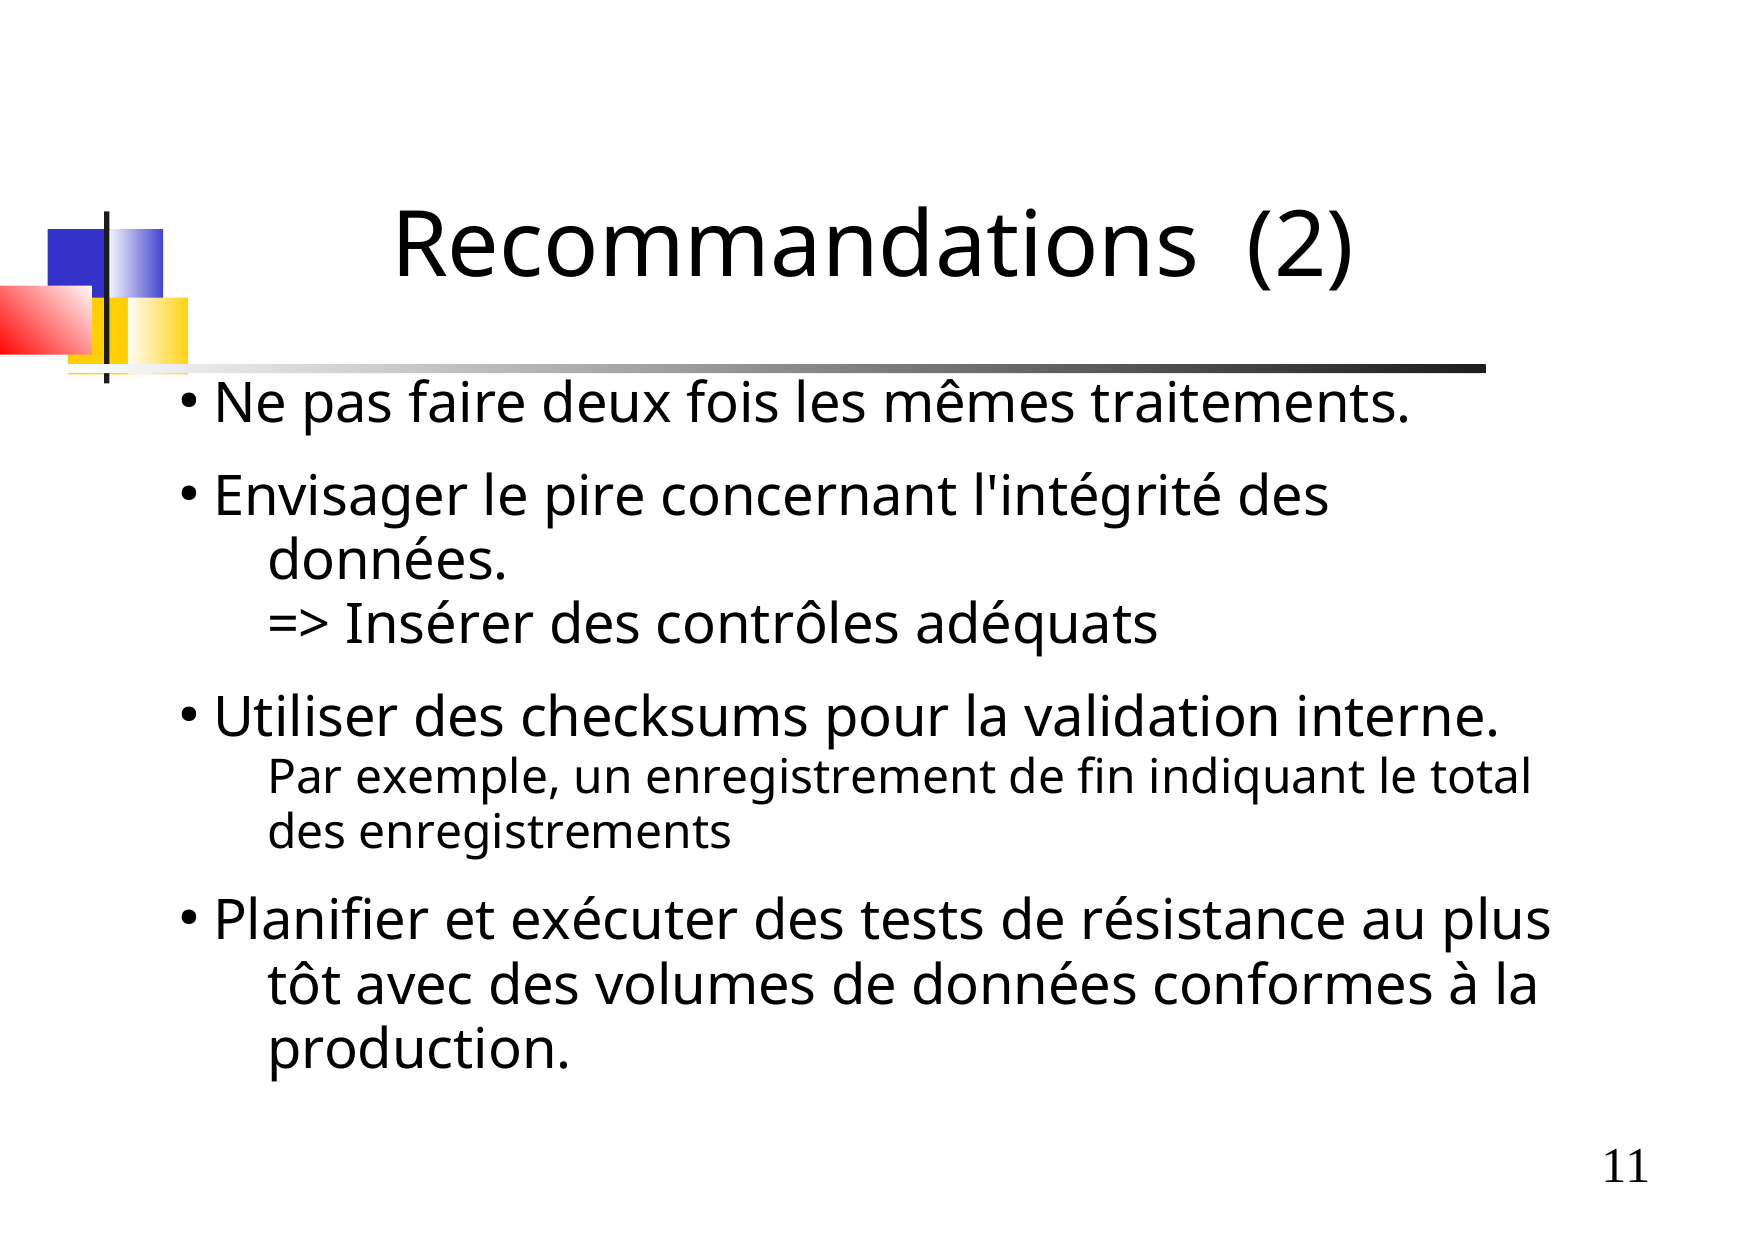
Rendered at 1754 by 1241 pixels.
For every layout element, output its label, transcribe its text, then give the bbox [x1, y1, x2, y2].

list Ne pas faire deux fois les mêmes traitements. Envisager le pire concernant l'intégrité des données. => Insérer des contrôles adéquats Utiliser des checksums pour la validation interne. Par exemple, un enregistrement de fin indiquant le total des enregistrements Planifier et exécuter des tests de résistance au plus tôt avec des volumes de données conformes à la production. [179, 371, 1567, 1091]
title Recommandations (2) [179, 139, 1567, 351]
